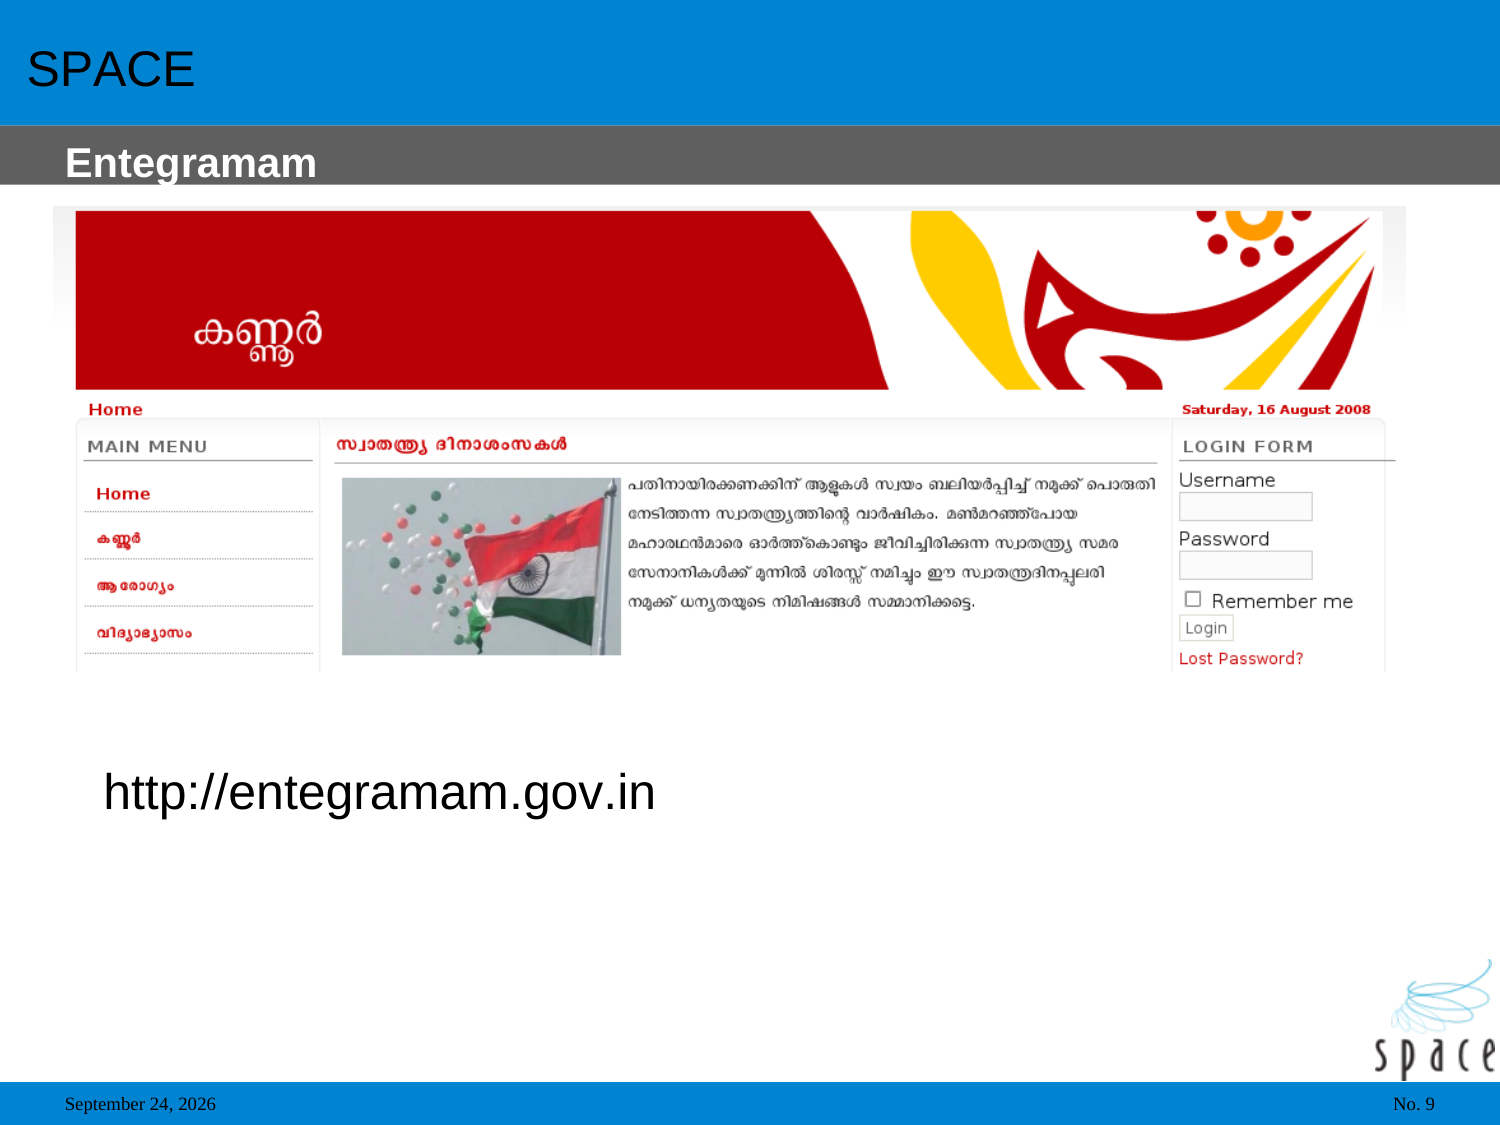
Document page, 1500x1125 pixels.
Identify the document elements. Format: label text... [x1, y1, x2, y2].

picture [1375, 959, 1495, 1081]
text_box http://entegramam.gov.in [88, 751, 827, 827]
title Entegramam [64, 139, 1436, 187]
picture [53, 206, 1406, 672]
